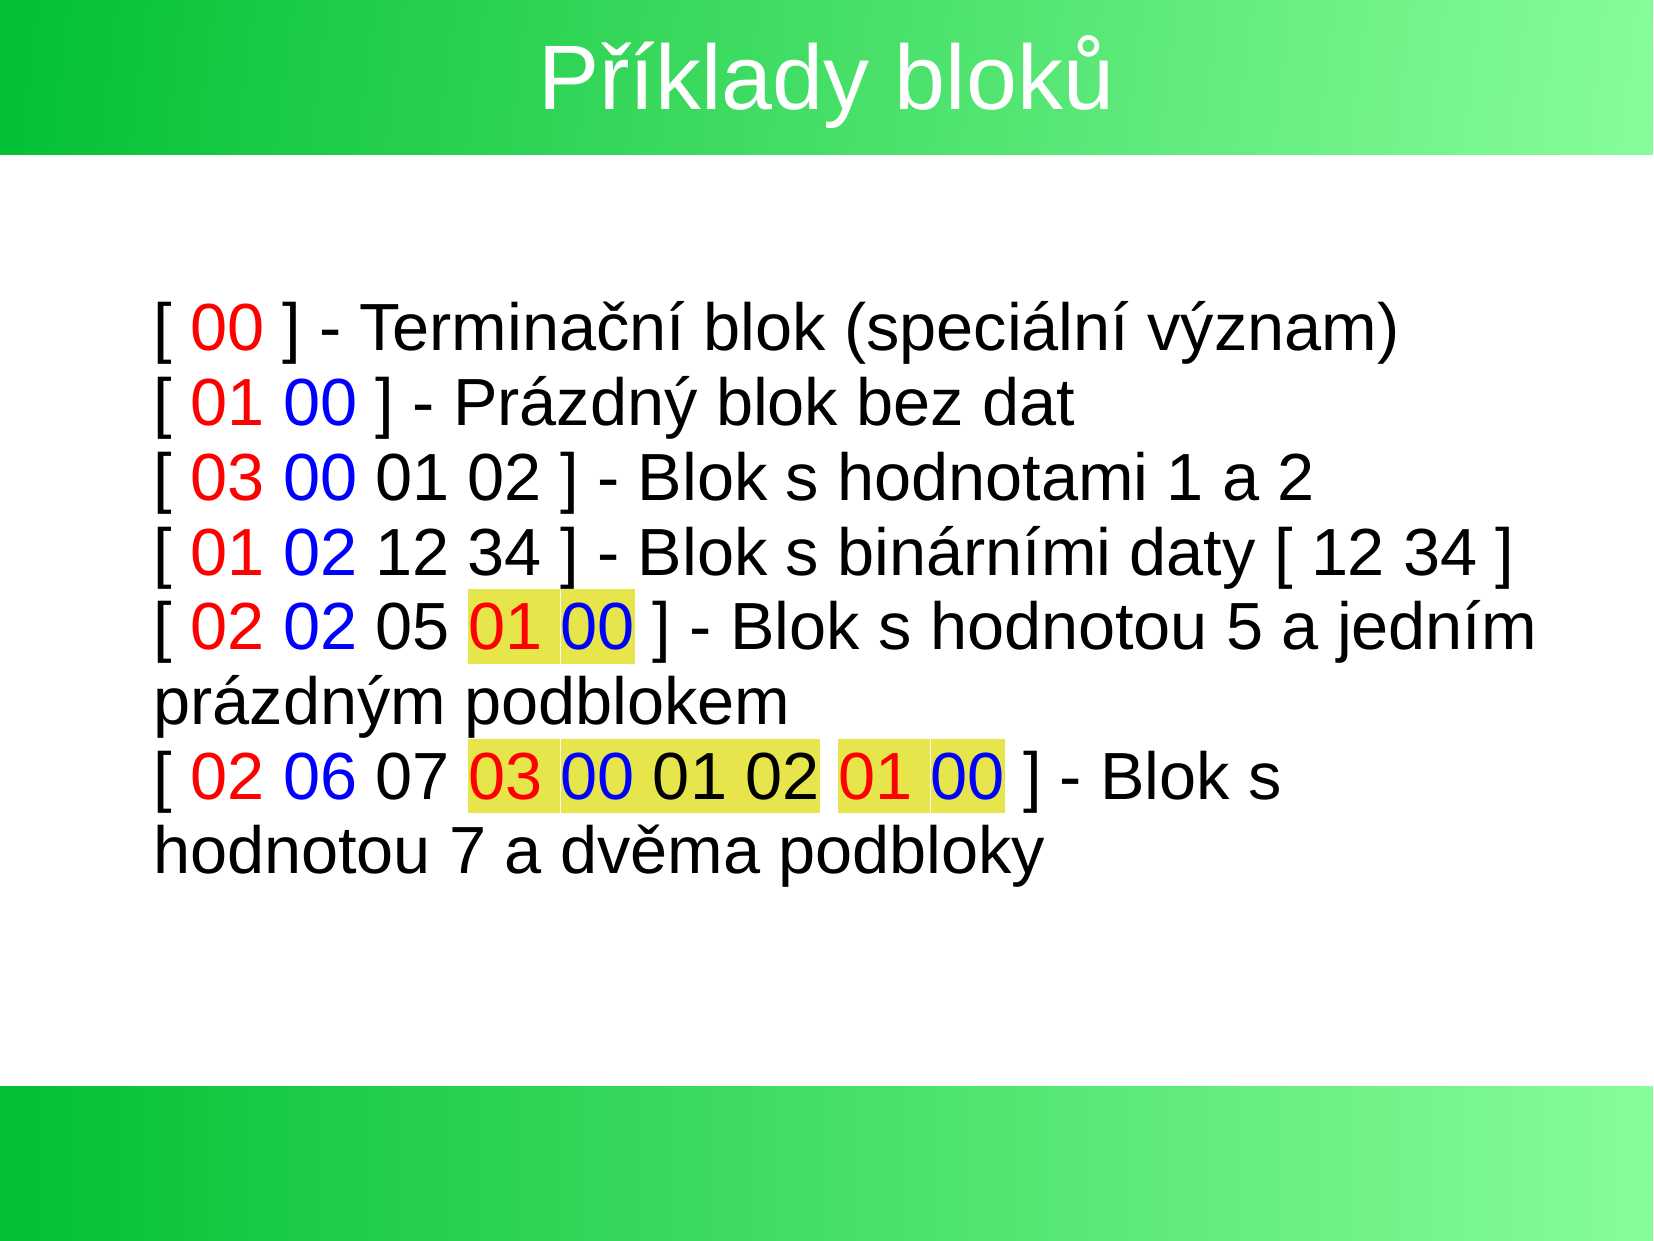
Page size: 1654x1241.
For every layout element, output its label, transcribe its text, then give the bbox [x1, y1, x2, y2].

title Příklady bloků [82, 25, 1571, 130]
list [ 00 ] - Terminační blok (speciální význam) [ 01 00 ] - Prázdný blok bez dat [ 03 00 01 02 ] - Blok s hodnotami 1 a 2 [ 01 02 12 34 ] - Blok s binárními daty [ 12 34 ] [ 02 02 05 01 00 ] - Blok s hodnotou 5 a jedním prázdným podblokem [ 02 06 07 03 00 01 02 01 00 ] - Blok s hodnotou 7 a dvěma podbloky [82, 290, 1571, 1010]
